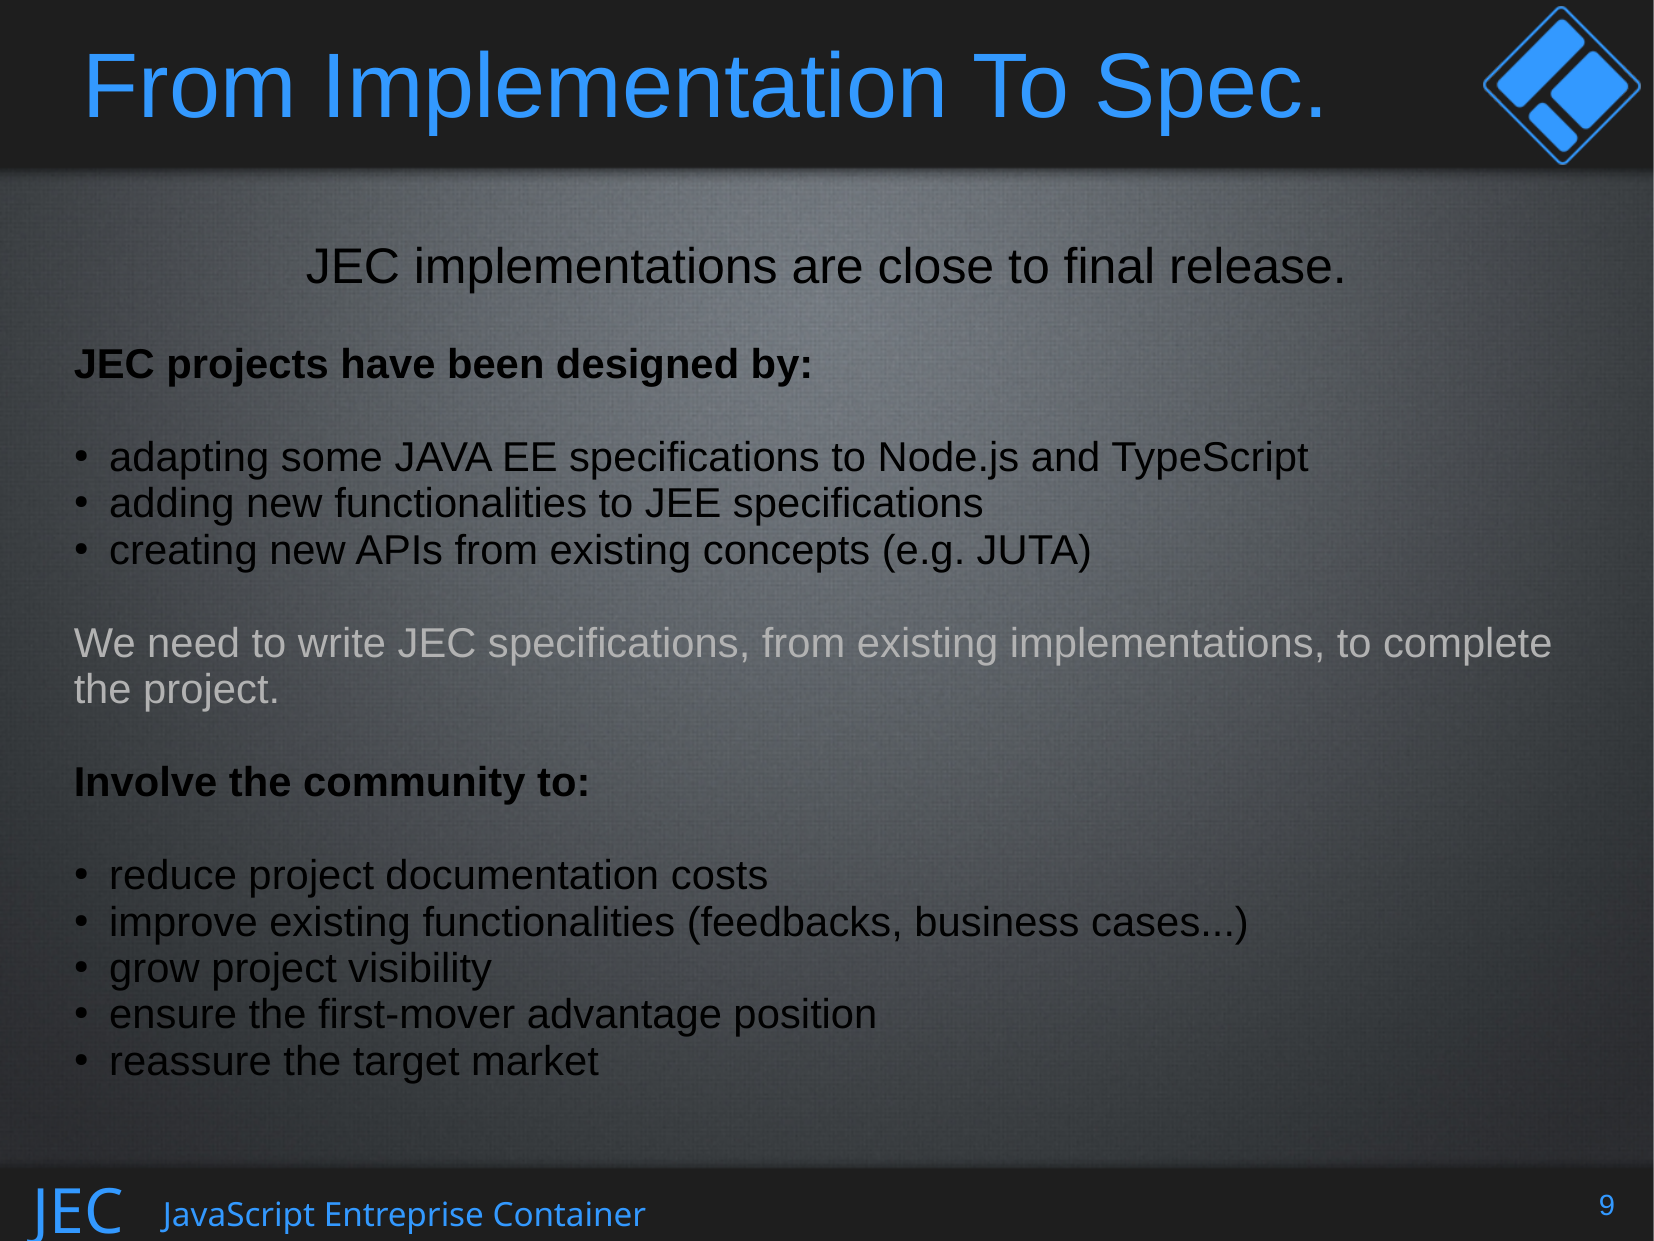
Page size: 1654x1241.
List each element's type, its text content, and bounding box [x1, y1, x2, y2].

picture [0, 0, 1654, 1241]
title From Implementation To Spec. [82, 23, 1441, 147]
text_box JEC implementations are close to final release. JEC projects have been designed by: adapting some JAVA EE specifications to Node.js and TypeScript adding new functionalities to JEE specifications creating new APIs from existing concepts (e.g. JUTA) We need to write JEC specifications, from existing implementations, to complete the project. Involve the community to: reduce project documentation costs improve existing functionalities (feedbacks, business cases...) grow project visibility ensure the first-mover advantage position reassure the target market [59, 231, 1595, 1100]
text_box 9 [744, 1181, 1630, 1229]
text_box JEC [17, 1159, 149, 1241]
text_box JavaScript Entreprise Container [148, 1183, 651, 1241]
